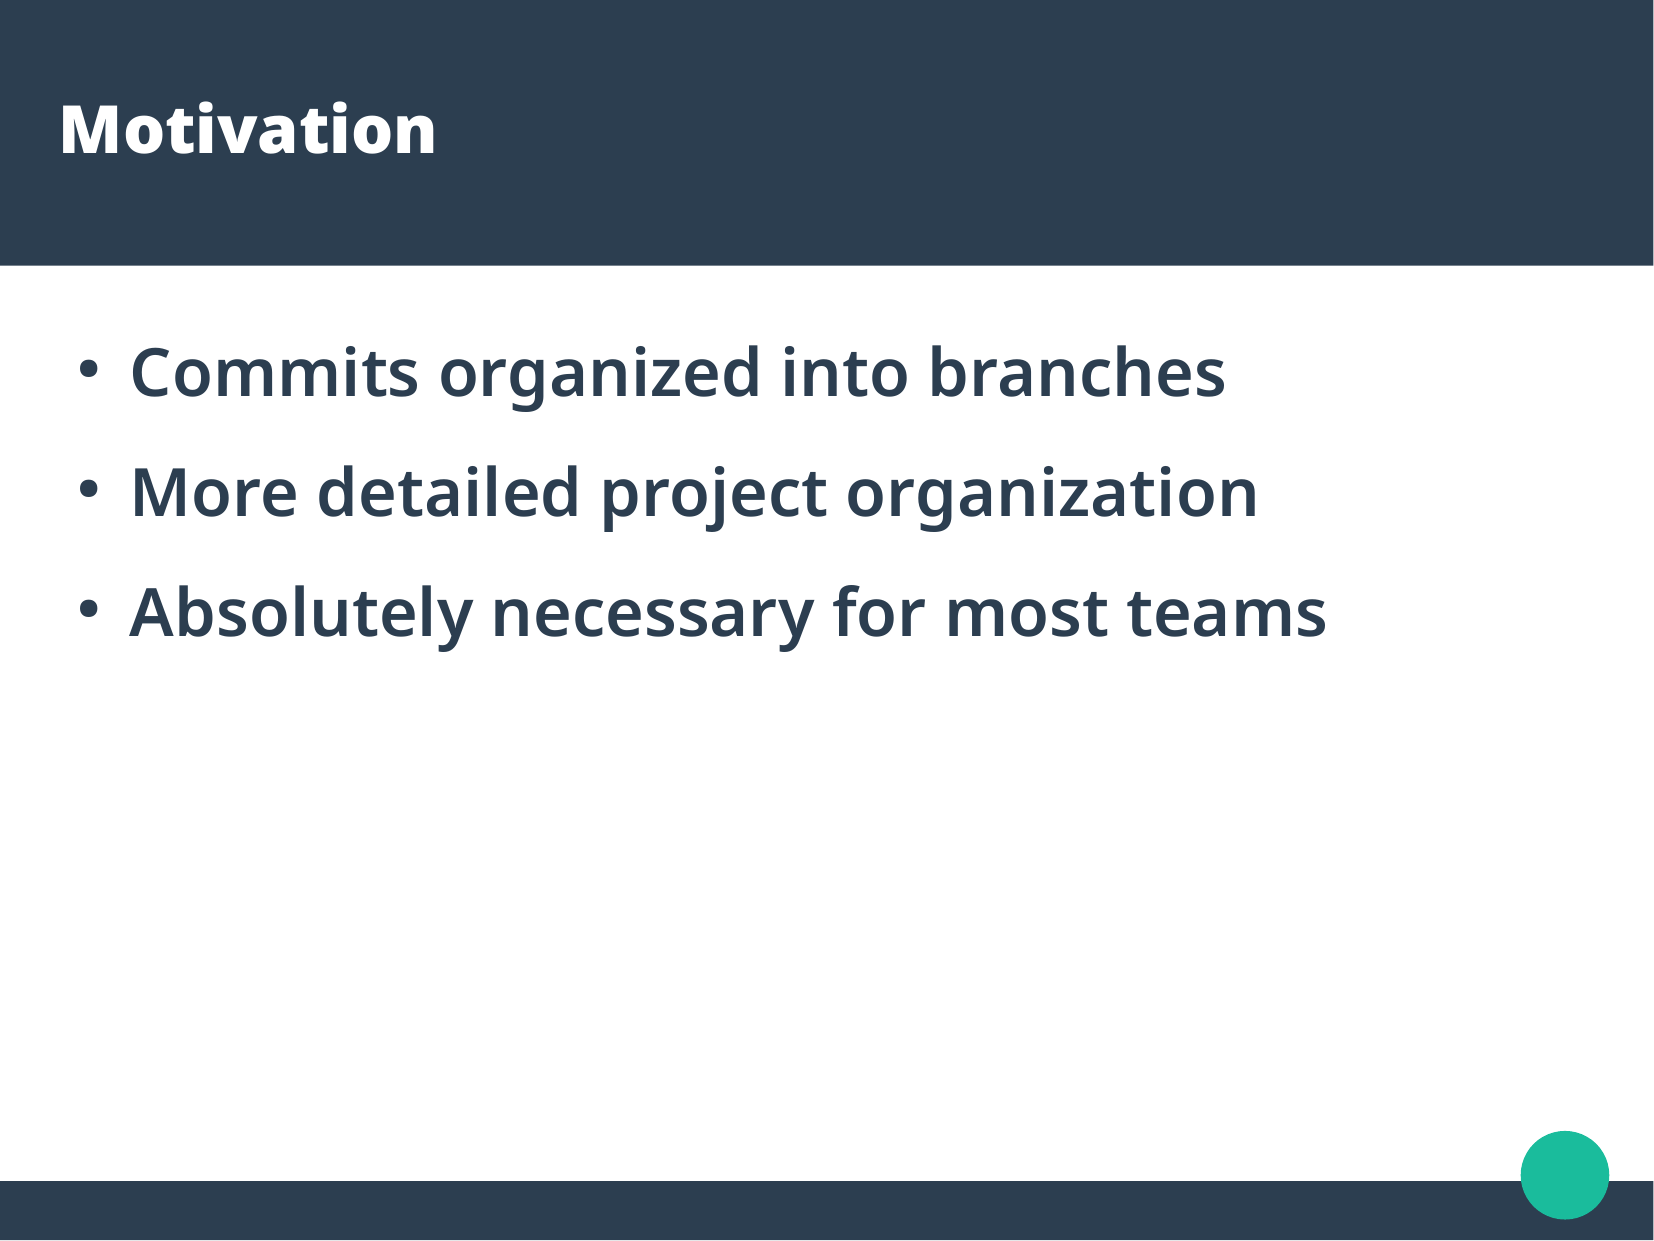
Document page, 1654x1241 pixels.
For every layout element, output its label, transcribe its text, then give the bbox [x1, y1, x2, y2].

list Commits organized into branches More detailed project organization Absolutely necessary for most teams [59, 324, 1595, 1152]
title Motivation [59, 49, 1595, 207]
